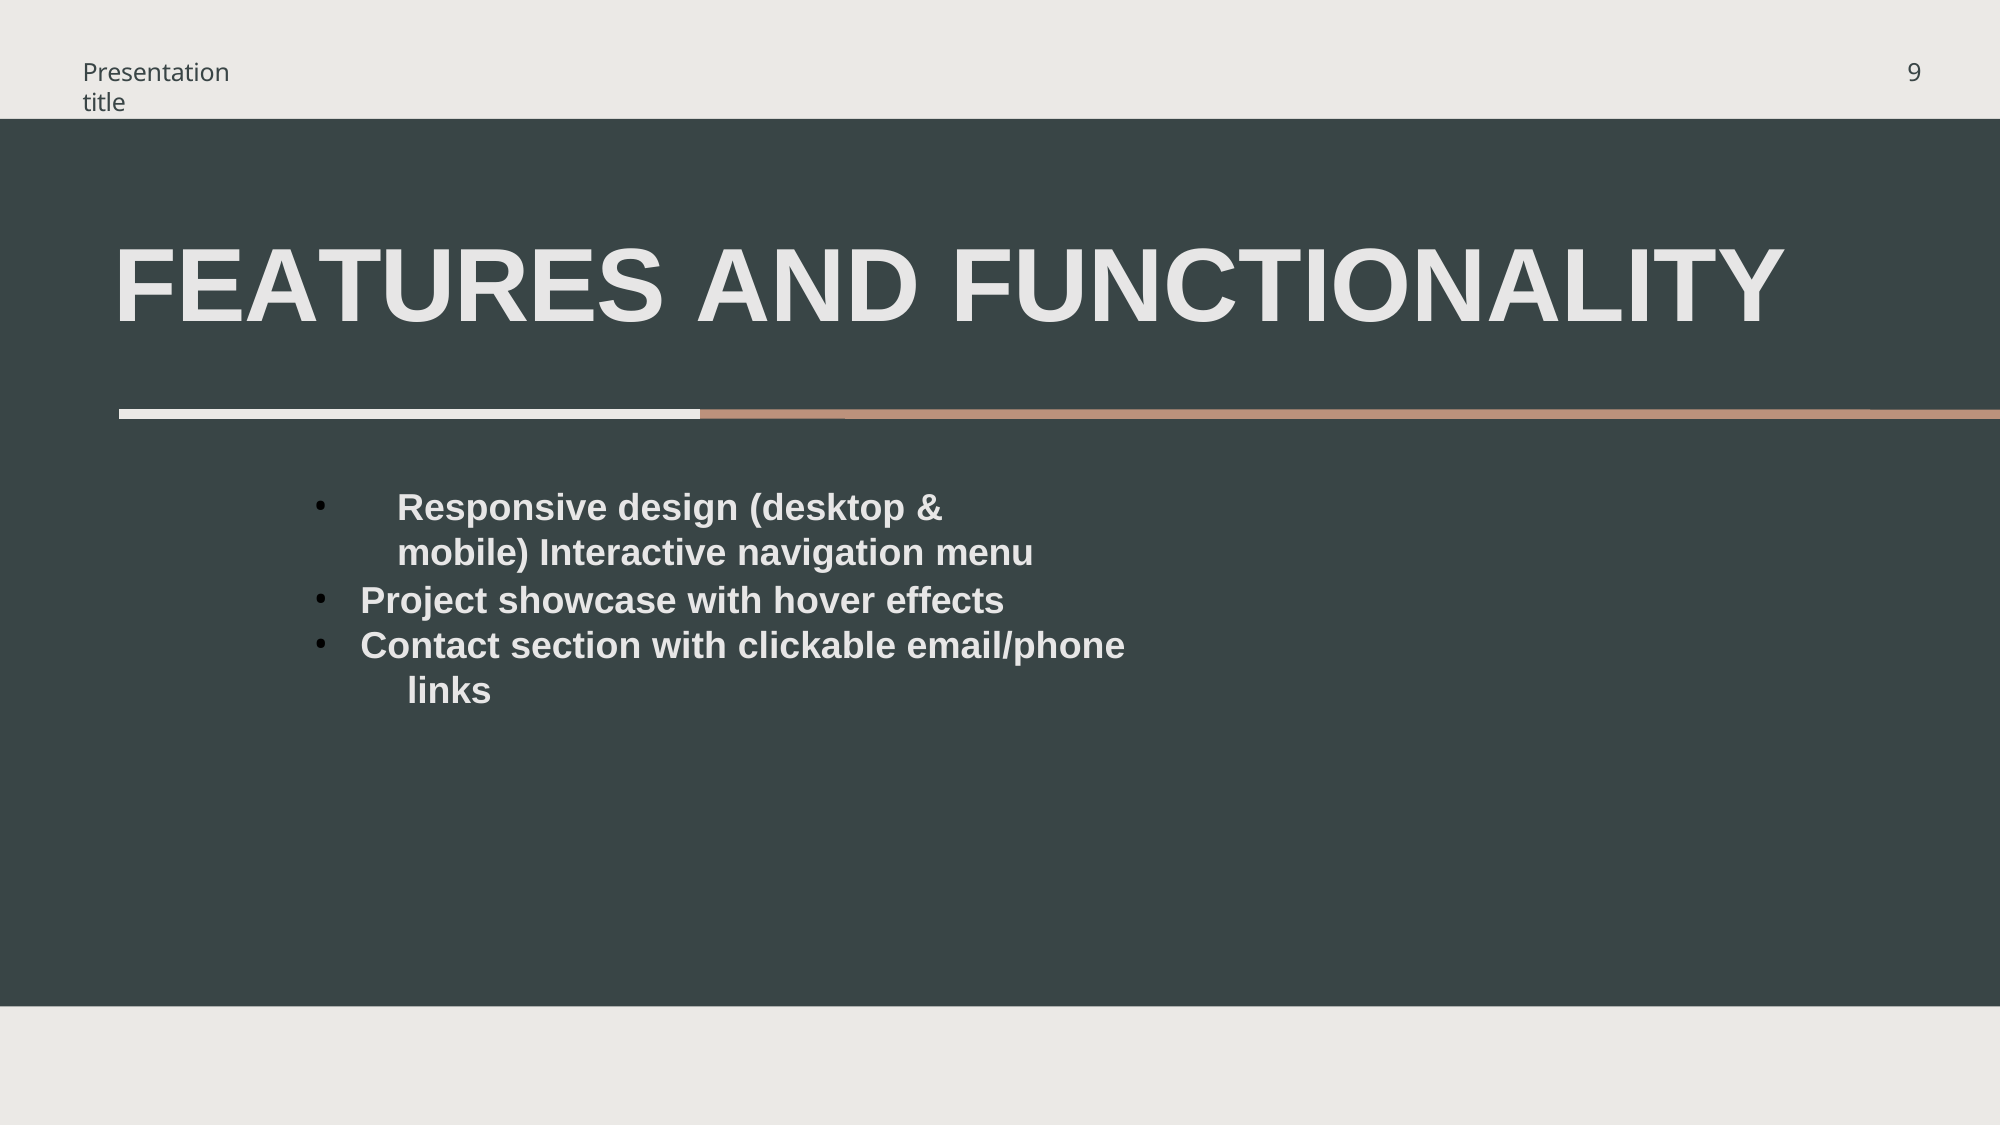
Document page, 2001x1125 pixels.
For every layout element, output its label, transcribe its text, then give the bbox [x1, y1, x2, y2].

text_box Responsive design (desktop & mobile) Interactive navigation menu Project showcase with hover effects Contact section with clickable email/phone links [309, 480, 1219, 669]
text_box 9 [1905, 54, 1924, 89]
title FEATURES AND FUNCTIONALITY [111, 215, 1851, 345]
text_box [0, 0, 2000, 1125]
text_box Presentation title [80, 54, 267, 89]
